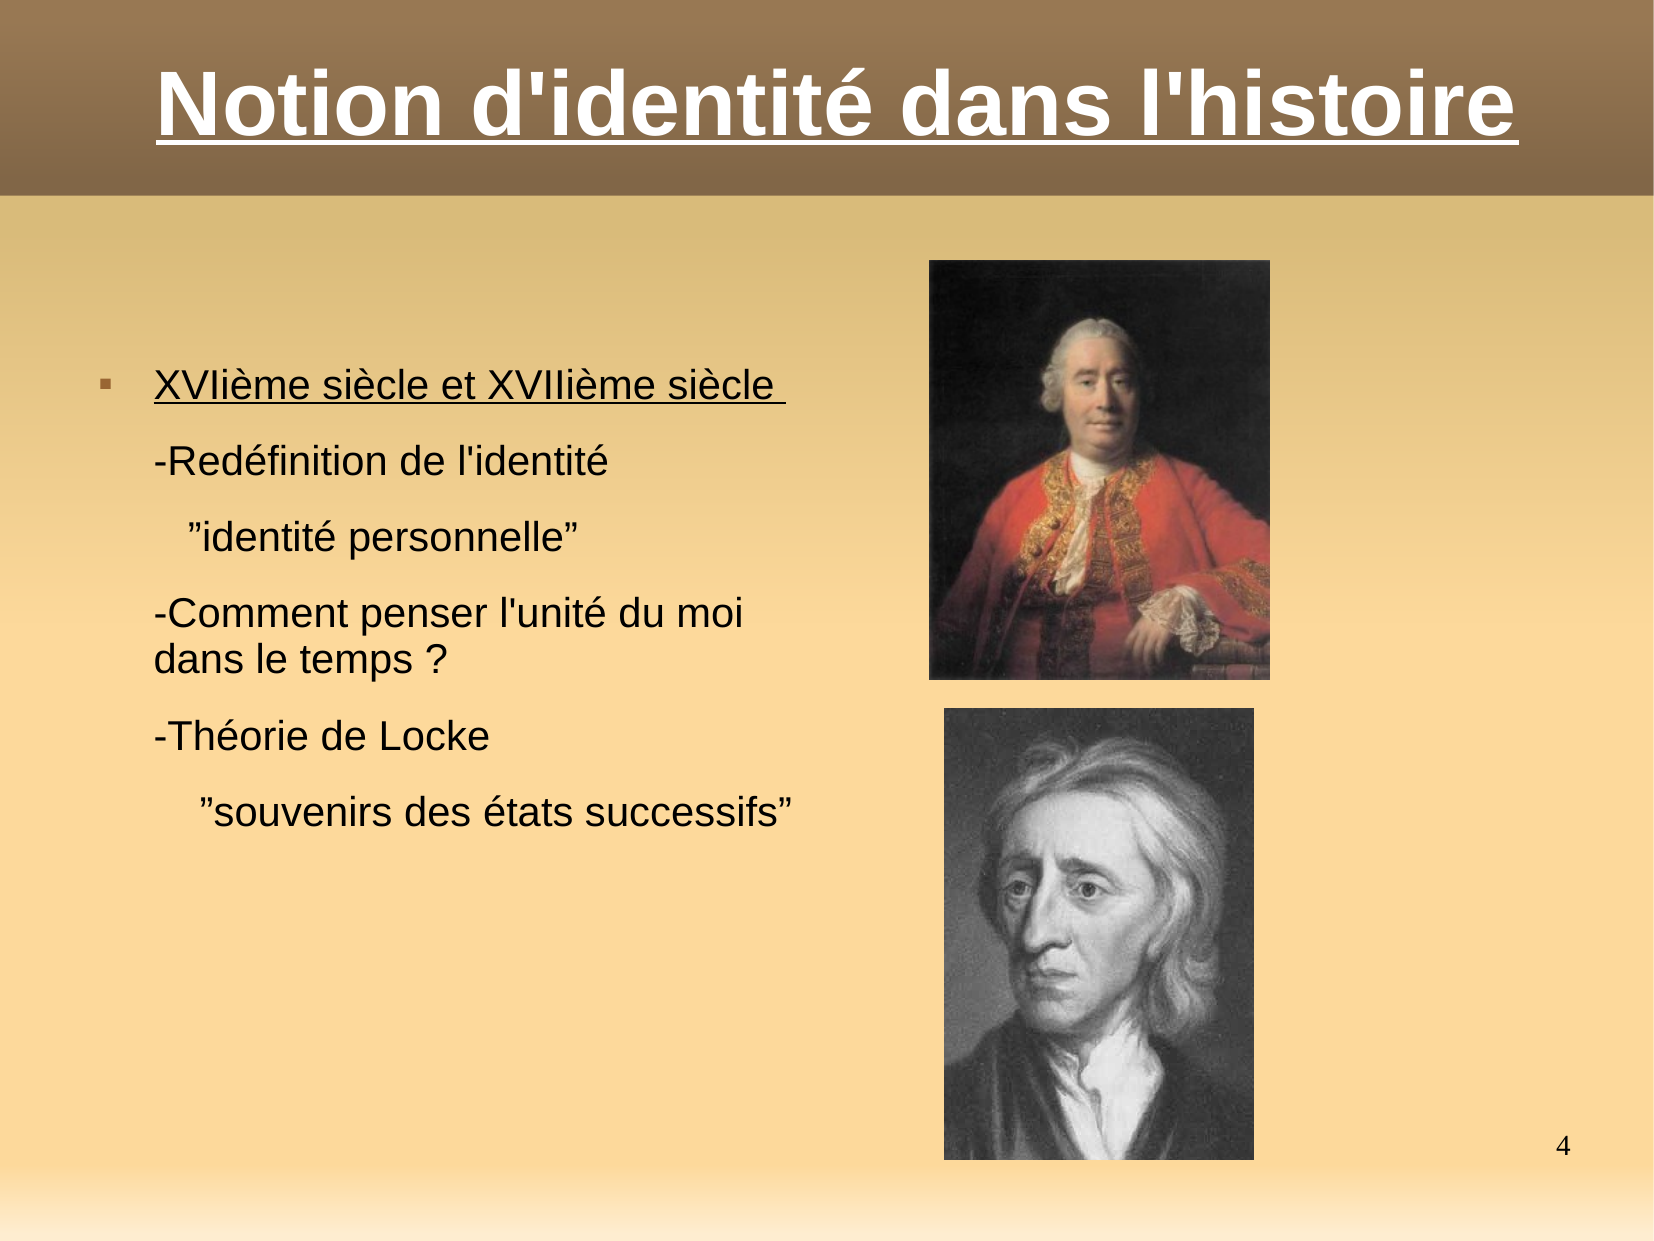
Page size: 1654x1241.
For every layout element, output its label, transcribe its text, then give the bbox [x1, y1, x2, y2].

title Notion d'identité dans l'histoire [76, 7, 1565, 200]
picture [0, 0, 1654, 1241]
list XVIième siècle et XVIIième siècle -Redéfinition de l'identité ”identité personnelle” -Comment penser l'unité du moi dans le temps ? -Théorie de Locke ”souvenirs des états successifs” [82, 290, 809, 1094]
